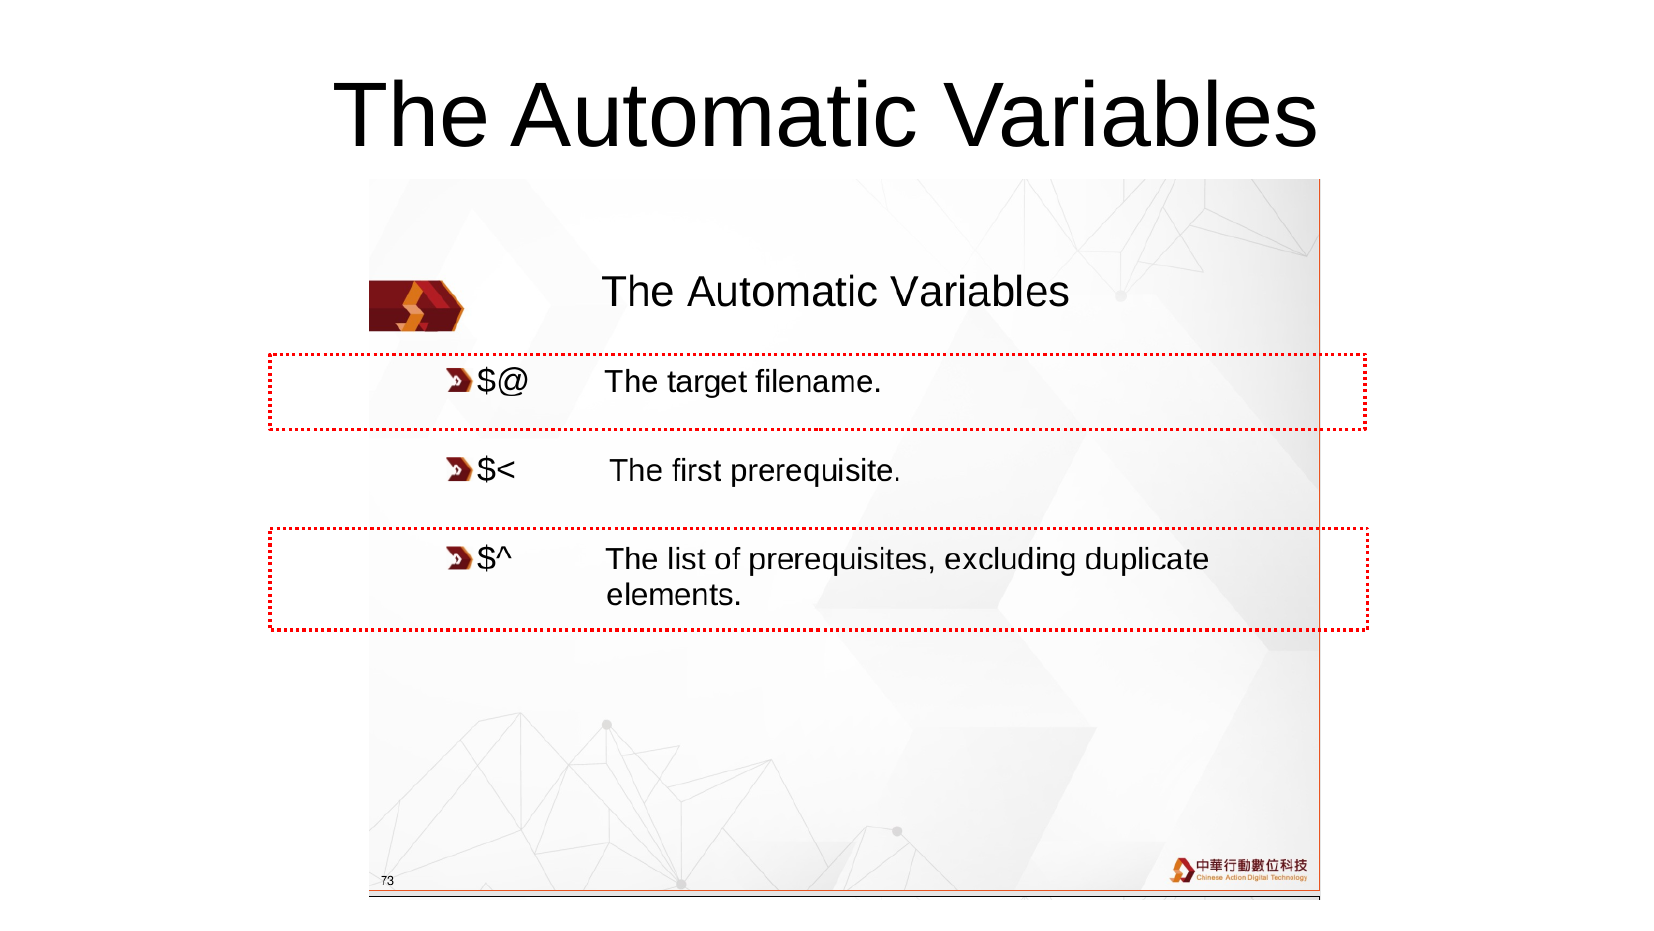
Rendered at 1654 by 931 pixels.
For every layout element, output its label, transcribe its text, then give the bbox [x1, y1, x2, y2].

title The Automatic Variables [82, 37, 1571, 193]
picture [369, 179, 1321, 901]
